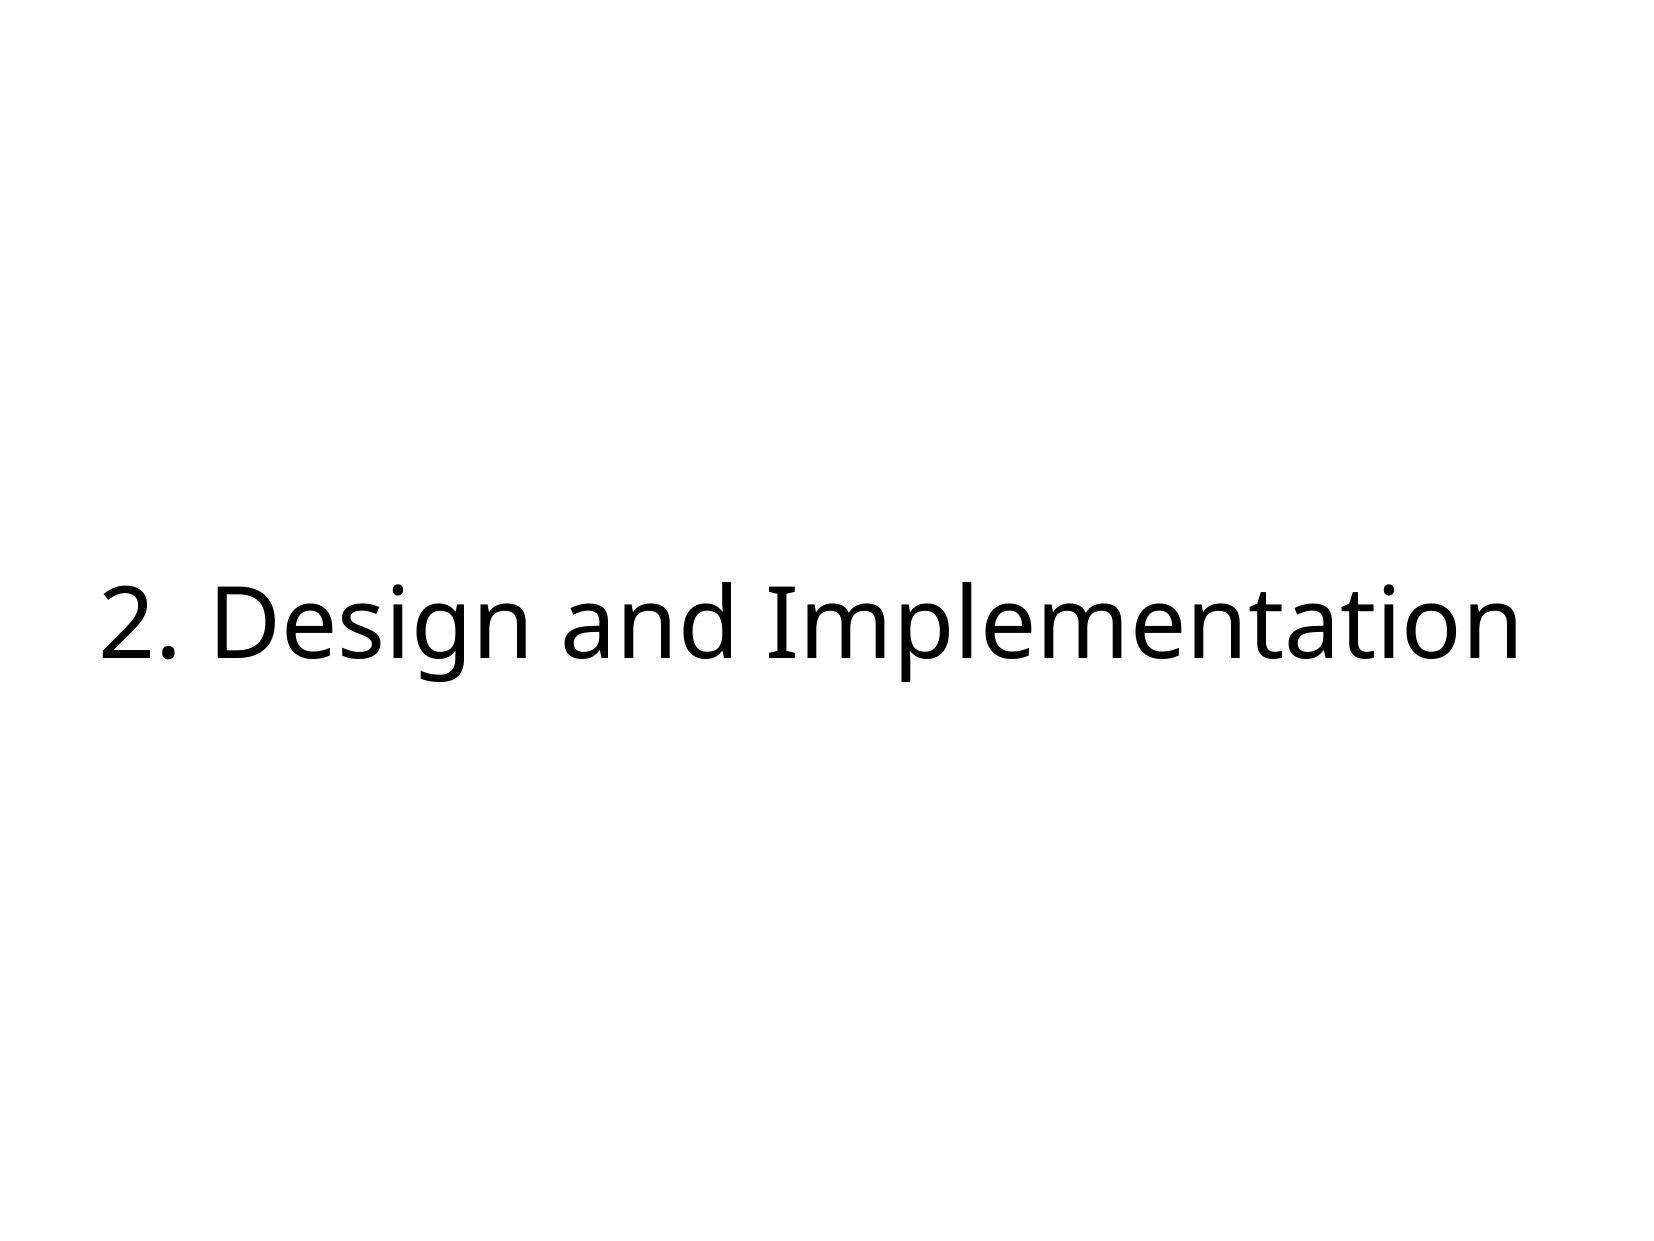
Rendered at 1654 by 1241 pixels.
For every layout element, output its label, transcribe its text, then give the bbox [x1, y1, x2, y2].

title 2. Design and Implementation [67, 516, 1557, 724]
